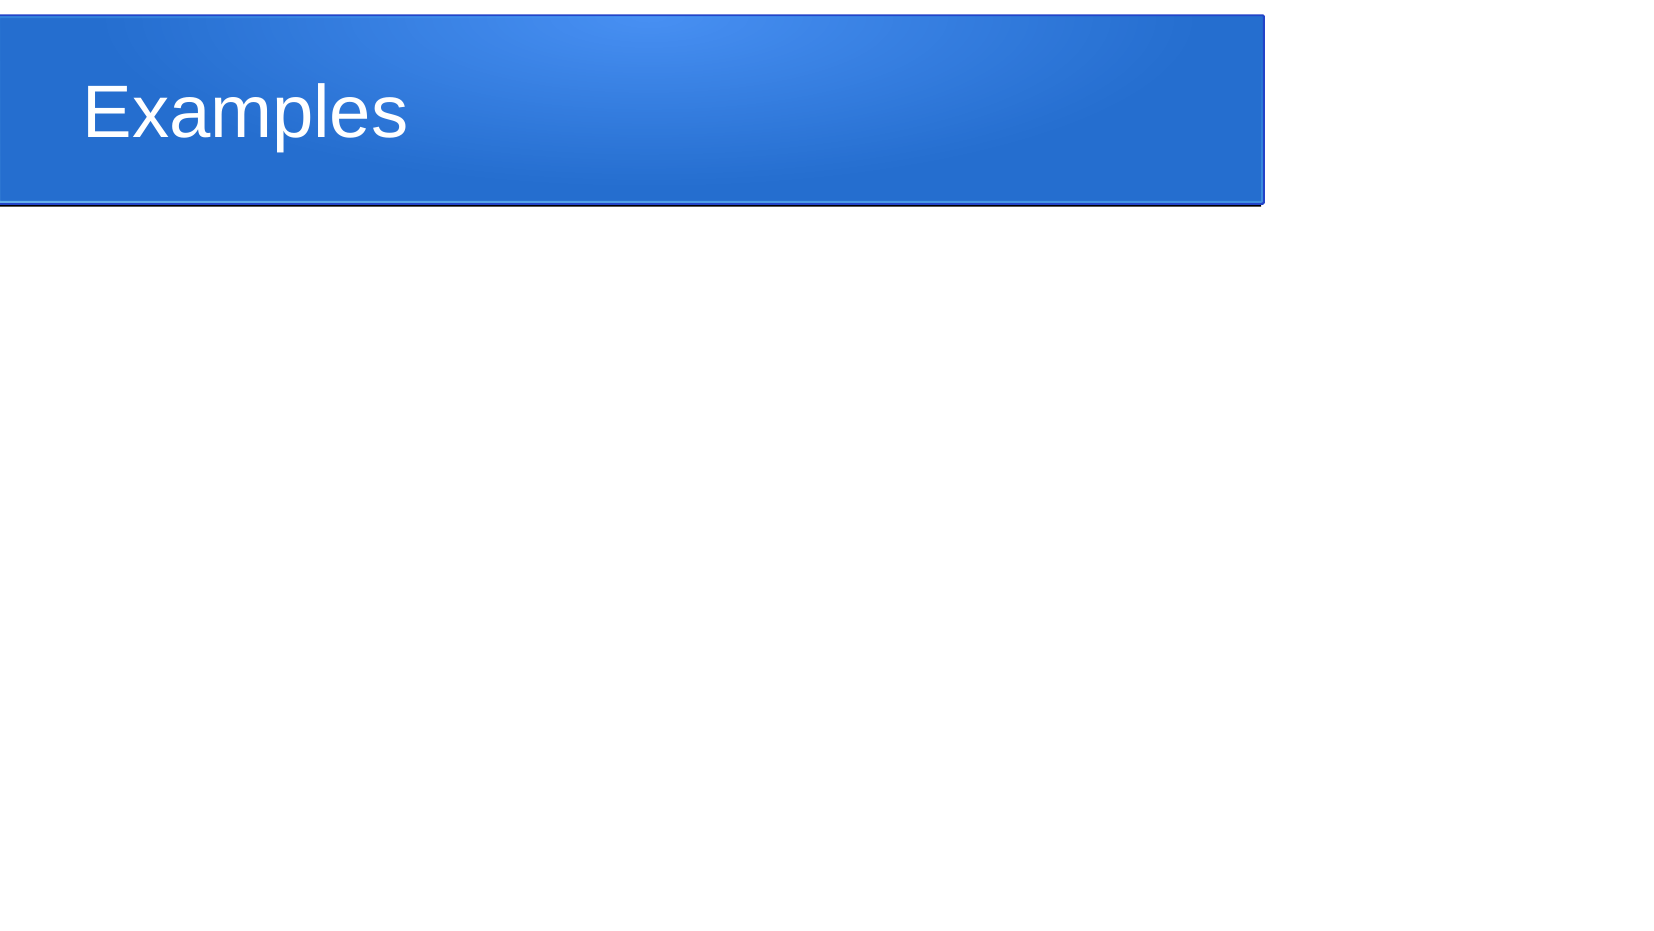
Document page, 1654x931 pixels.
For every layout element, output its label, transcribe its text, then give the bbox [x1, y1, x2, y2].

title Examples [82, 35, 1235, 189]
